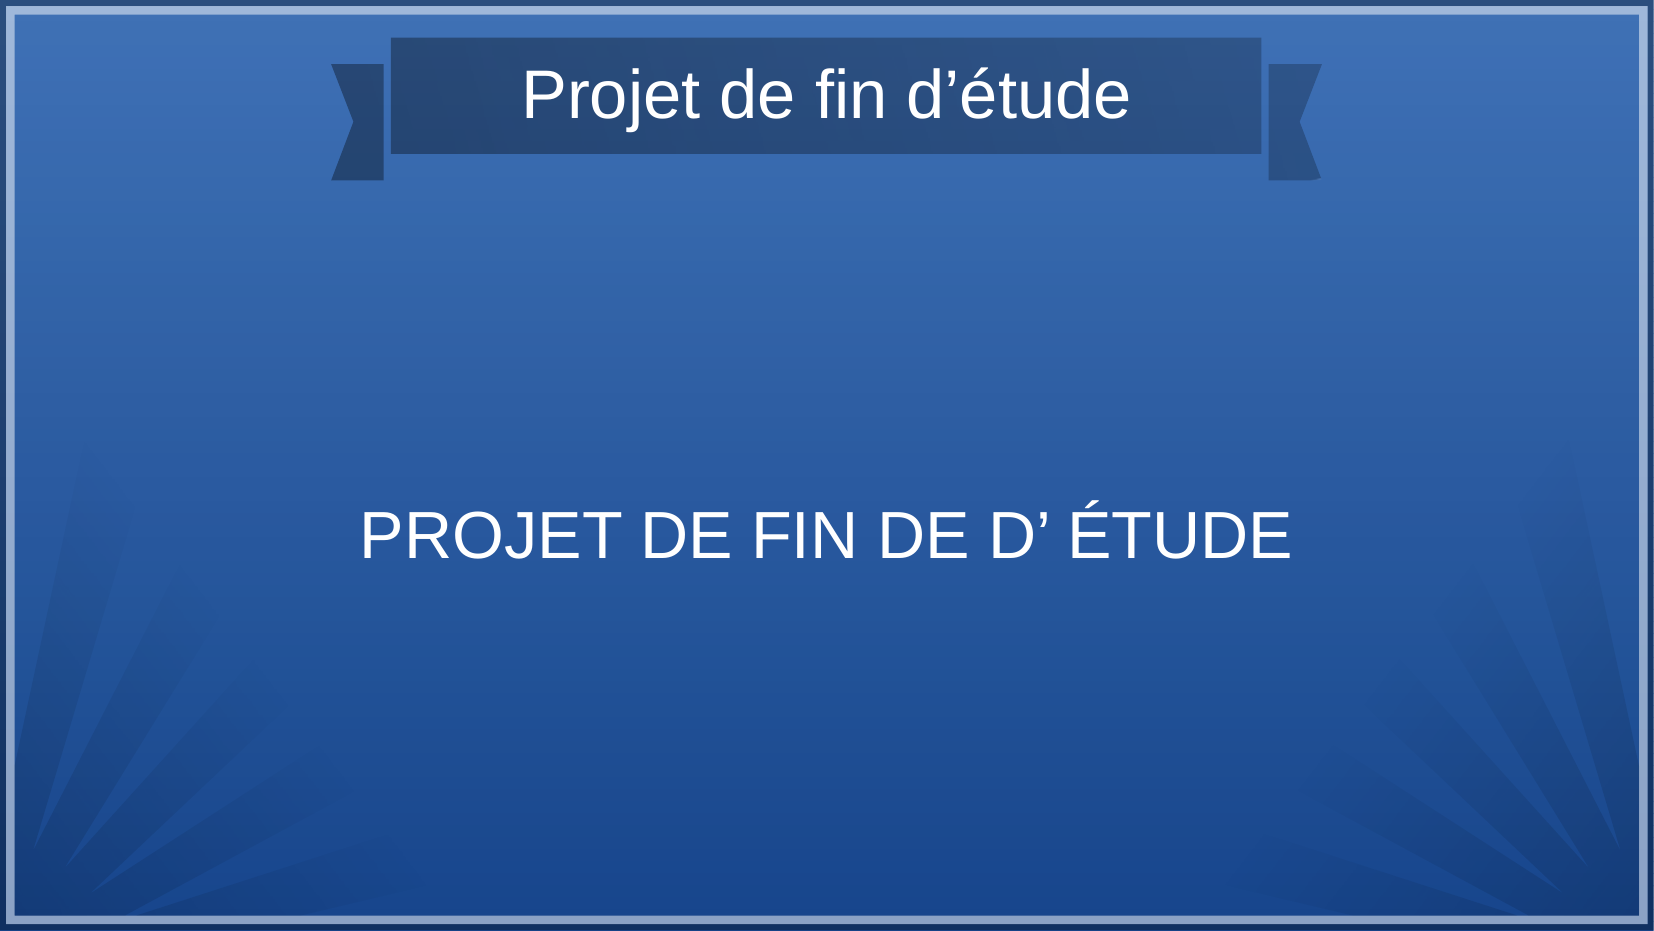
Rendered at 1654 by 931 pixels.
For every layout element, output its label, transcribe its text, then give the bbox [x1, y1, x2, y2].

subtitle PROJET DE FIN DE D’ ÉTUDE [82, 224, 1571, 848]
title Projet de fin d’étude [389, 35, 1264, 154]
